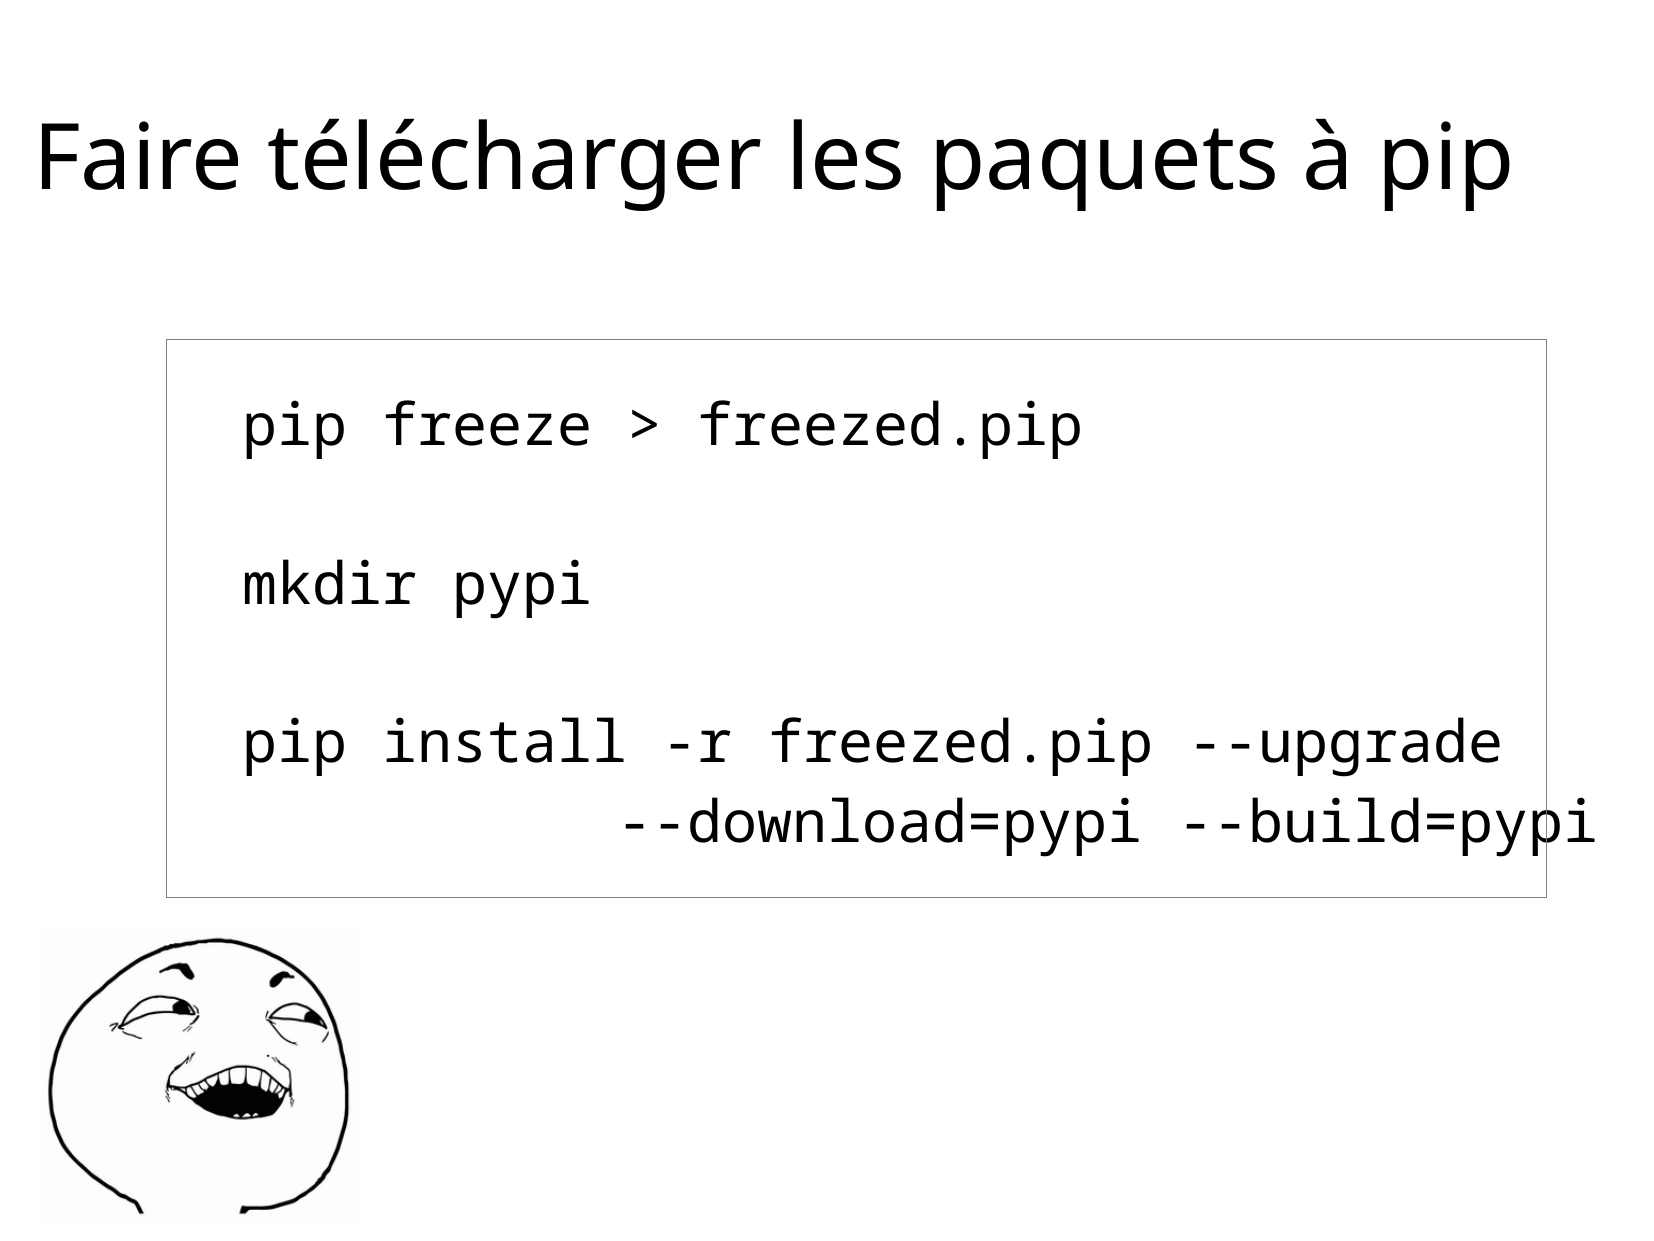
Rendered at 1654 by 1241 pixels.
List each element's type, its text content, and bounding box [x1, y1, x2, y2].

text_box Faire télécharger les paquets à pip [18, 84, 1654, 211]
picture [41, 929, 361, 1224]
text_box pip freeze > freezed.pip mkdir pypi pip install -r freezed.pip --upgrade --download=pypi --build=pypi [228, 376, 1654, 1187]
text_box pip freeze > freezed.pip mkdir pypi pip install -r freezed.pip --upgrade --download=pypi --build=pypi [228, 376, 1546, 897]
